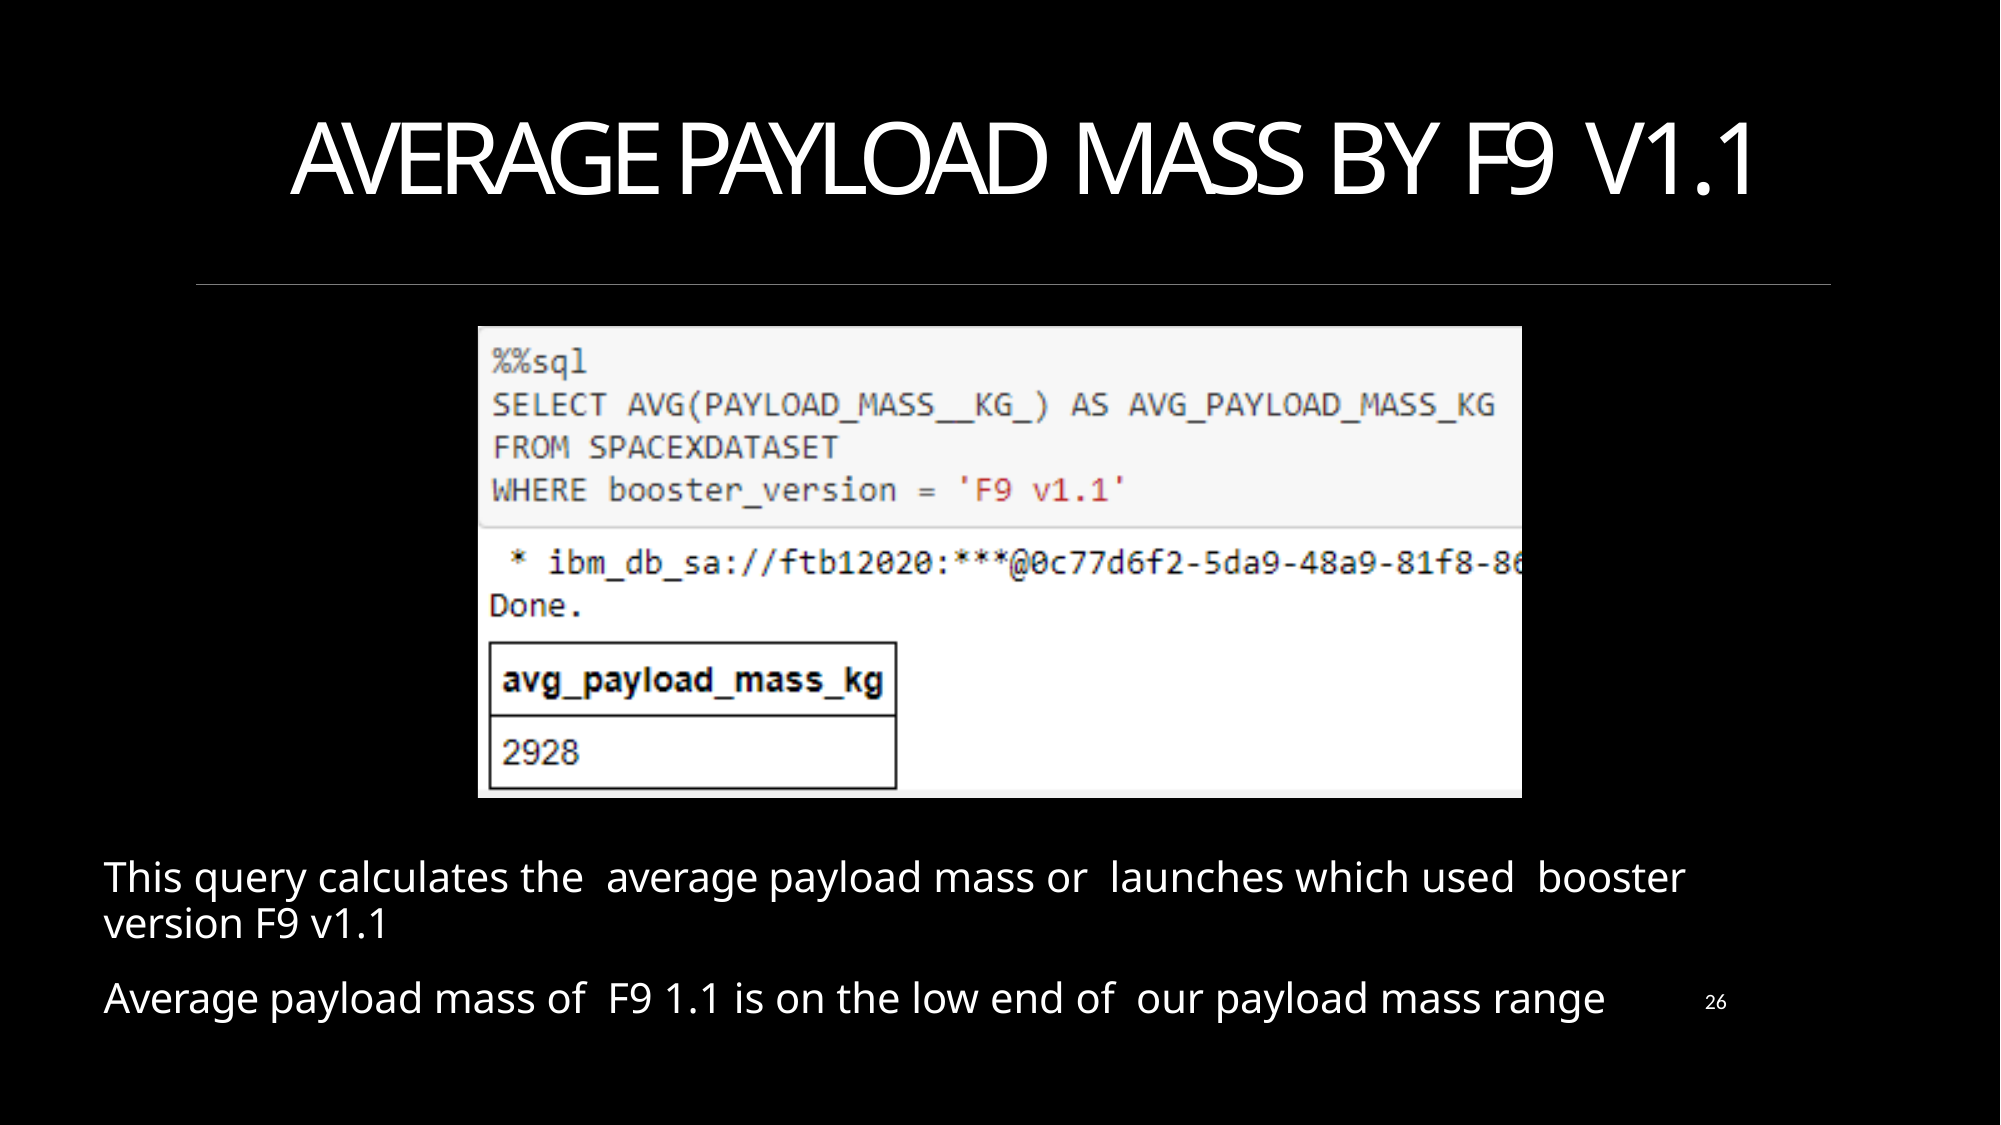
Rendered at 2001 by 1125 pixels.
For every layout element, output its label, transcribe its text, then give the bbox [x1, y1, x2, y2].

text_box [478, 327, 1522, 798]
slide_number 22 [1698, 979, 1788, 1026]
title Average Payload Mass by F9 v1.1 [150, 91, 1907, 216]
text_box This query calculates the average payload mass or launches which used booster version F9 v1.1 Average payload mass of F9 1.1 is on the low end of our payload mass range [101, 848, 1832, 1026]
